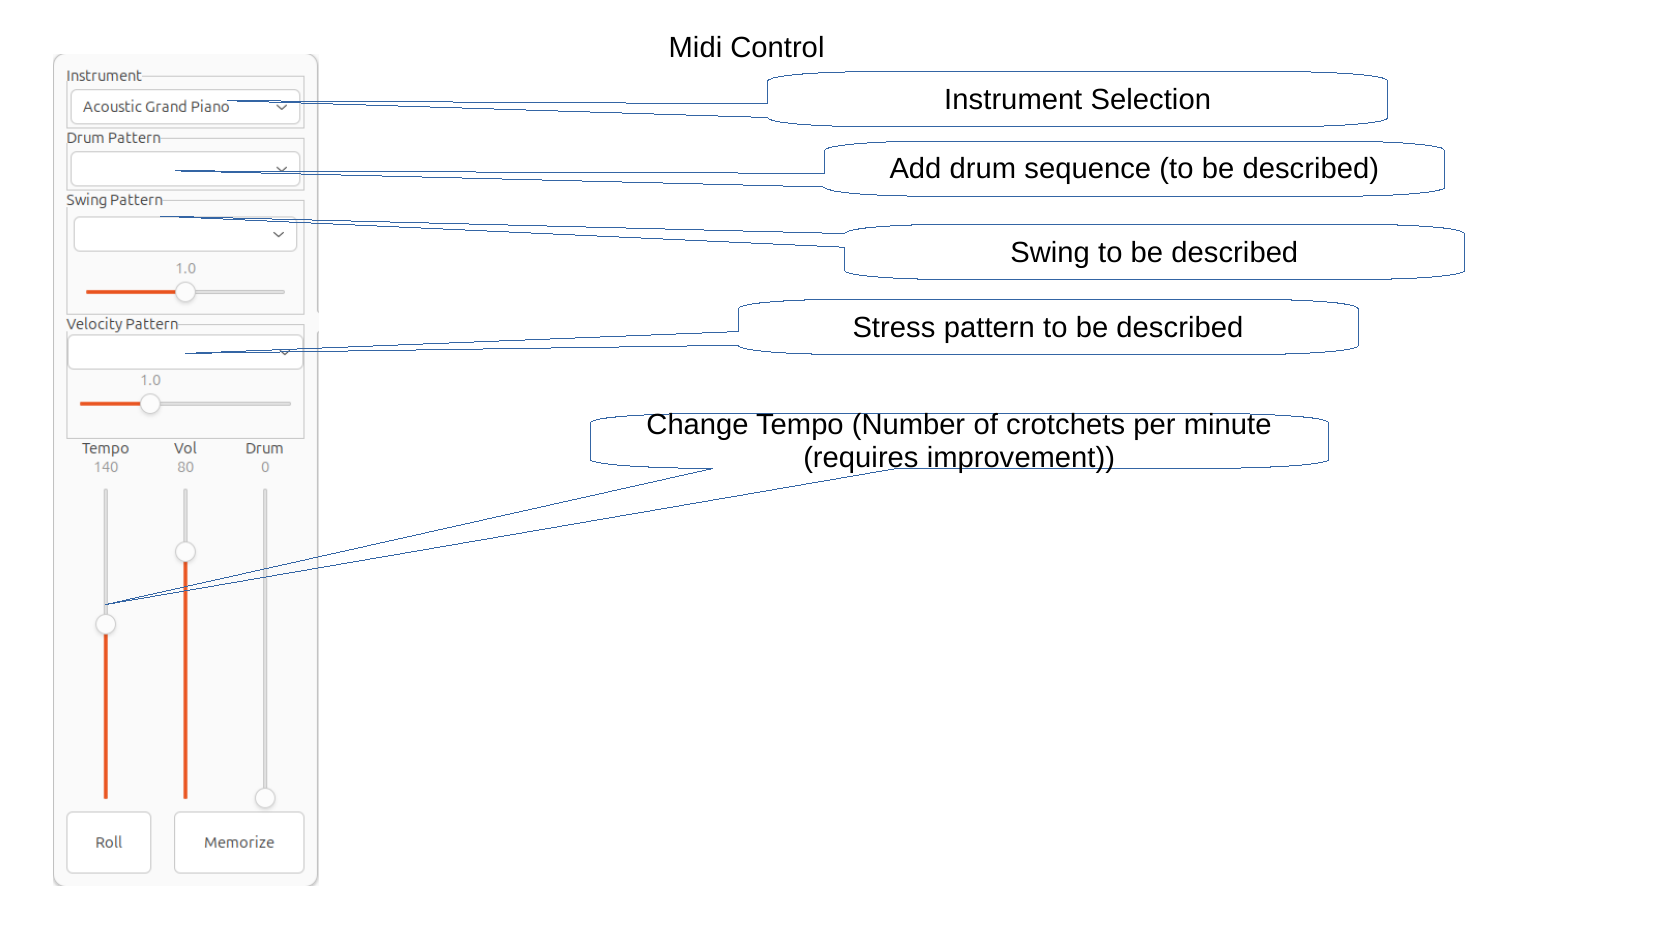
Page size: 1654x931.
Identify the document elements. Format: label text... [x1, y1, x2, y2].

text_box Add drum sequence (to be described) [175, 141, 1445, 197]
text_box Swing to be described [160, 216, 1465, 280]
text_box Change Tempo (Number of crotchets per minute (requires improvement)) [105, 413, 1329, 605]
picture [53, 54, 319, 886]
text_box Midi Control [654, 24, 1463, 72]
text_box Stress pattern to be described [185, 299, 1359, 355]
text_box Instrument Selection [227, 71, 1388, 127]
